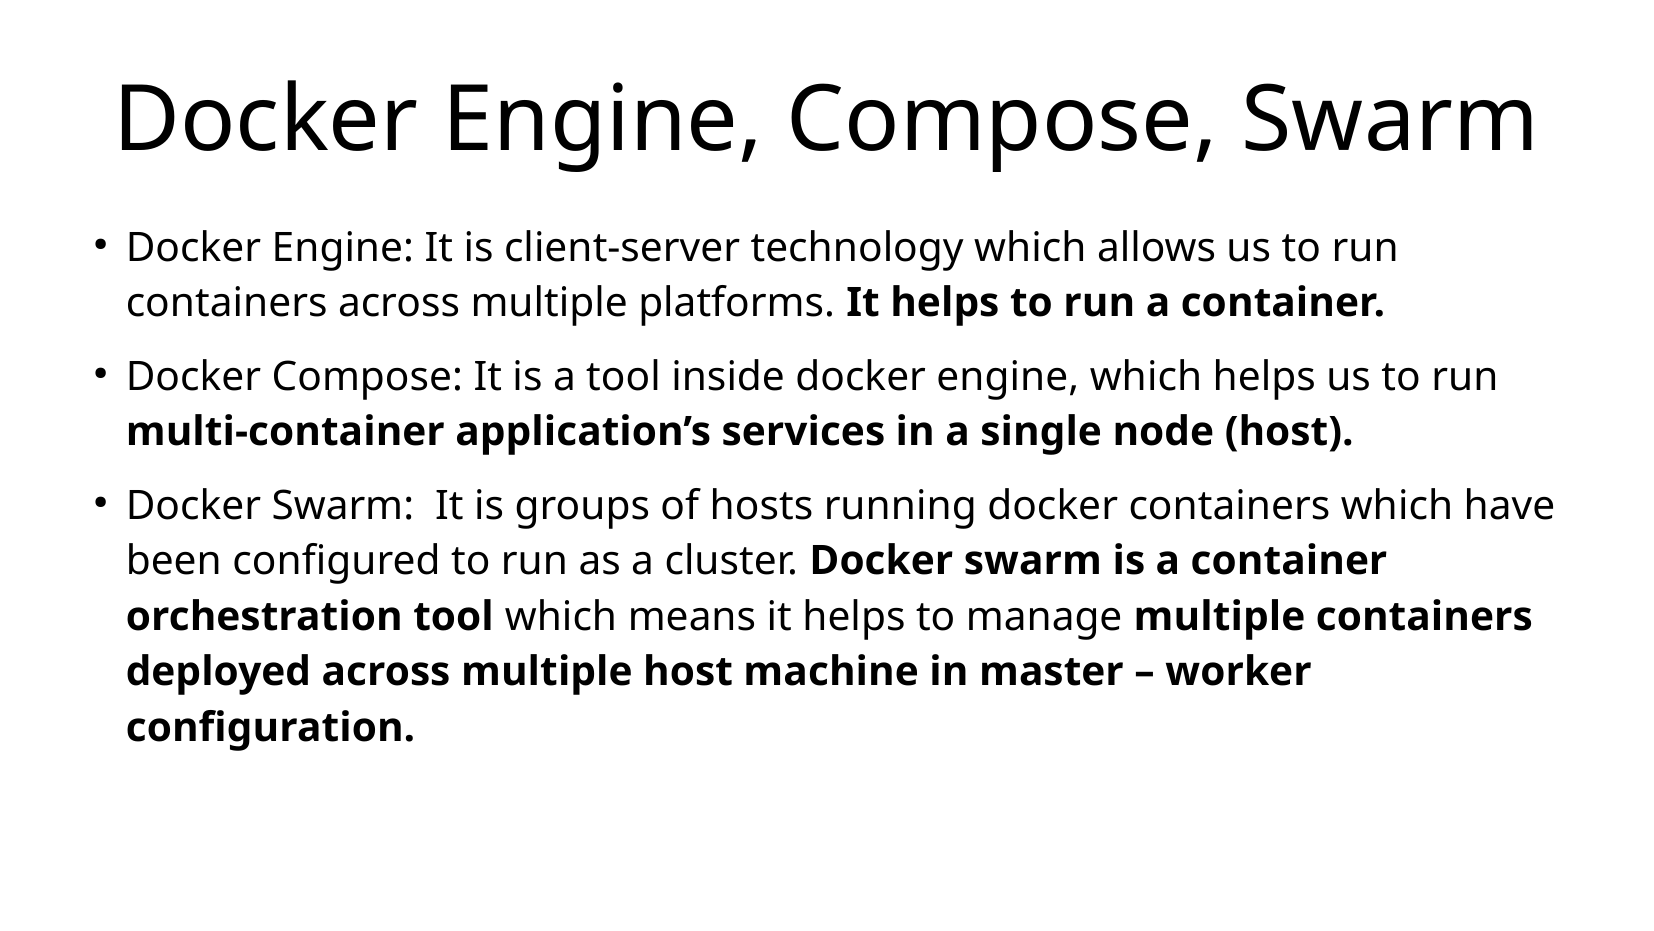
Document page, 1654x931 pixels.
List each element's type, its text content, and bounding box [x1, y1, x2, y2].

list Docker Engine: It is client-server technology which allows us to run containers across multiple platforms. It helps to run a container. Docker Compose: It is a tool inside docker engine, which helps us to run multi-container application’s services in a single node (host). Docker Swarm: It is groups of hosts running docker containers which have been configured to run as a cluster. Docker swarm is a container orchestration tool which means it helps to manage multiple containers deployed across multiple host machine in master – worker configuration. [82, 217, 1571, 758]
title Docker Engine, Compose, Swarm [82, 37, 1571, 193]
